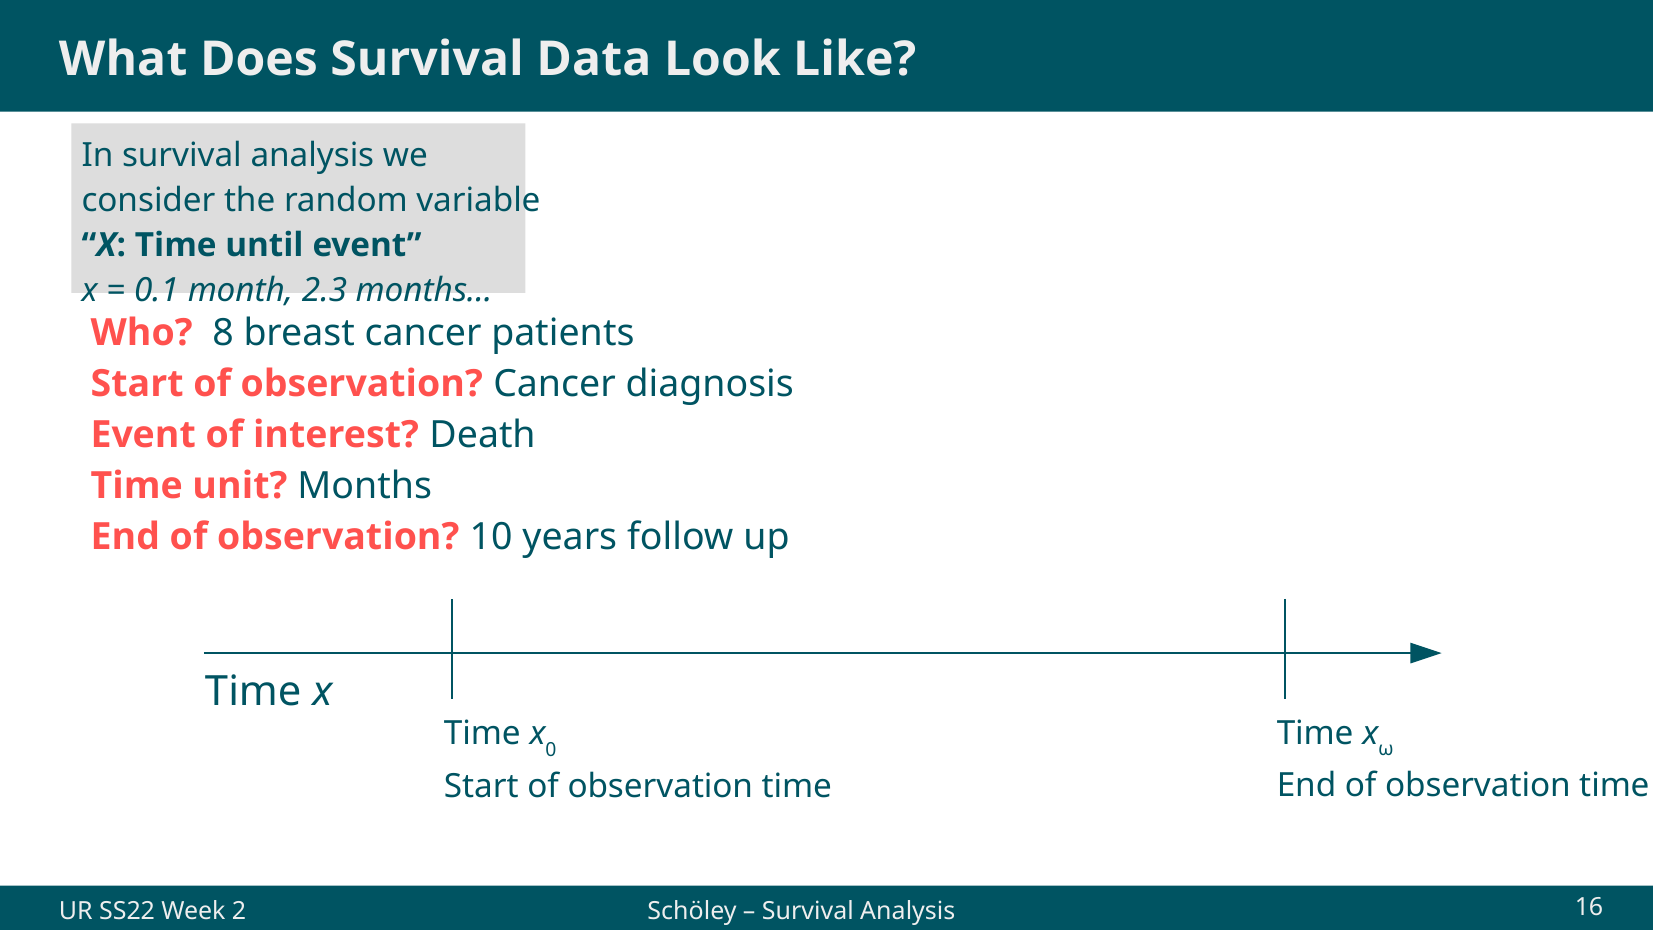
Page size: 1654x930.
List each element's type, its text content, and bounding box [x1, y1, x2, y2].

text_box In survival analysis we consider the random variable “X: Time until event” x = 0.1 month, 2.3 months… [66, 123, 526, 293]
text_box Time x [190, 652, 912, 767]
text_box Who? 8 breast cancer patients Start of observation? Cancer diagnosis Event of interest? Death Time unit? Months End of observation? 10 years follow up [75, 297, 759, 533]
text_box Time x0 Start of observation time [429, 702, 1151, 817]
text_box Time xω End of observation time [1262, 701, 1653, 816]
title What Does Survival Data Look Like? [58, 0, 1594, 117]
